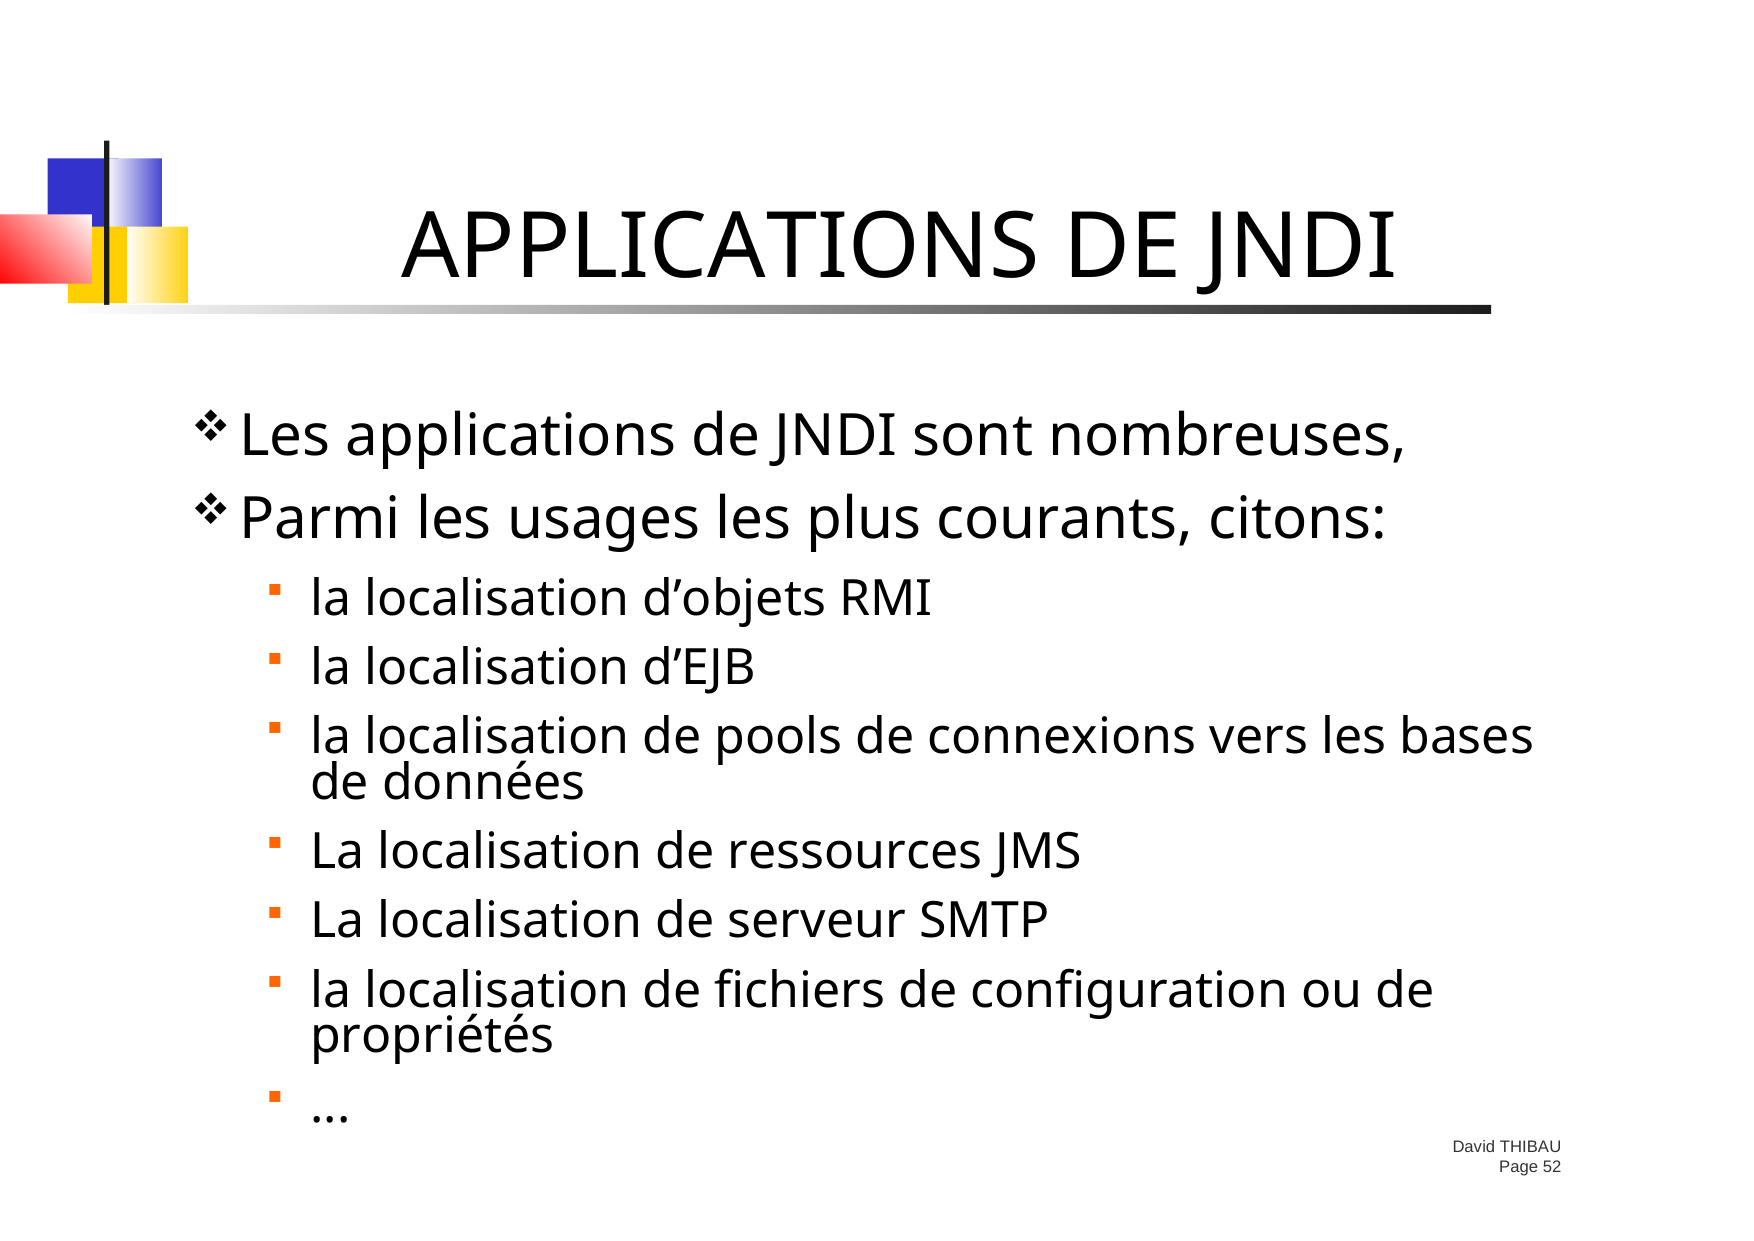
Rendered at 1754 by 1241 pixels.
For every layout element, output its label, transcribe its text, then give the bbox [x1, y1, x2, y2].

title APPLICATIONS DE JNDI [179, 190, 1577, 301]
list Les applications de JNDI sont nombreuses, Parmi les usages les plus courants, citons: la localisation d’objets RMI la localisation d’EJB la localisation de pools de connexions vers les bases de données La localisation de ressources JMS La localisation de serveur SMTP la localisation de fichiers de configuration ou de propriétés ... [173, 413, 1571, 1170]
